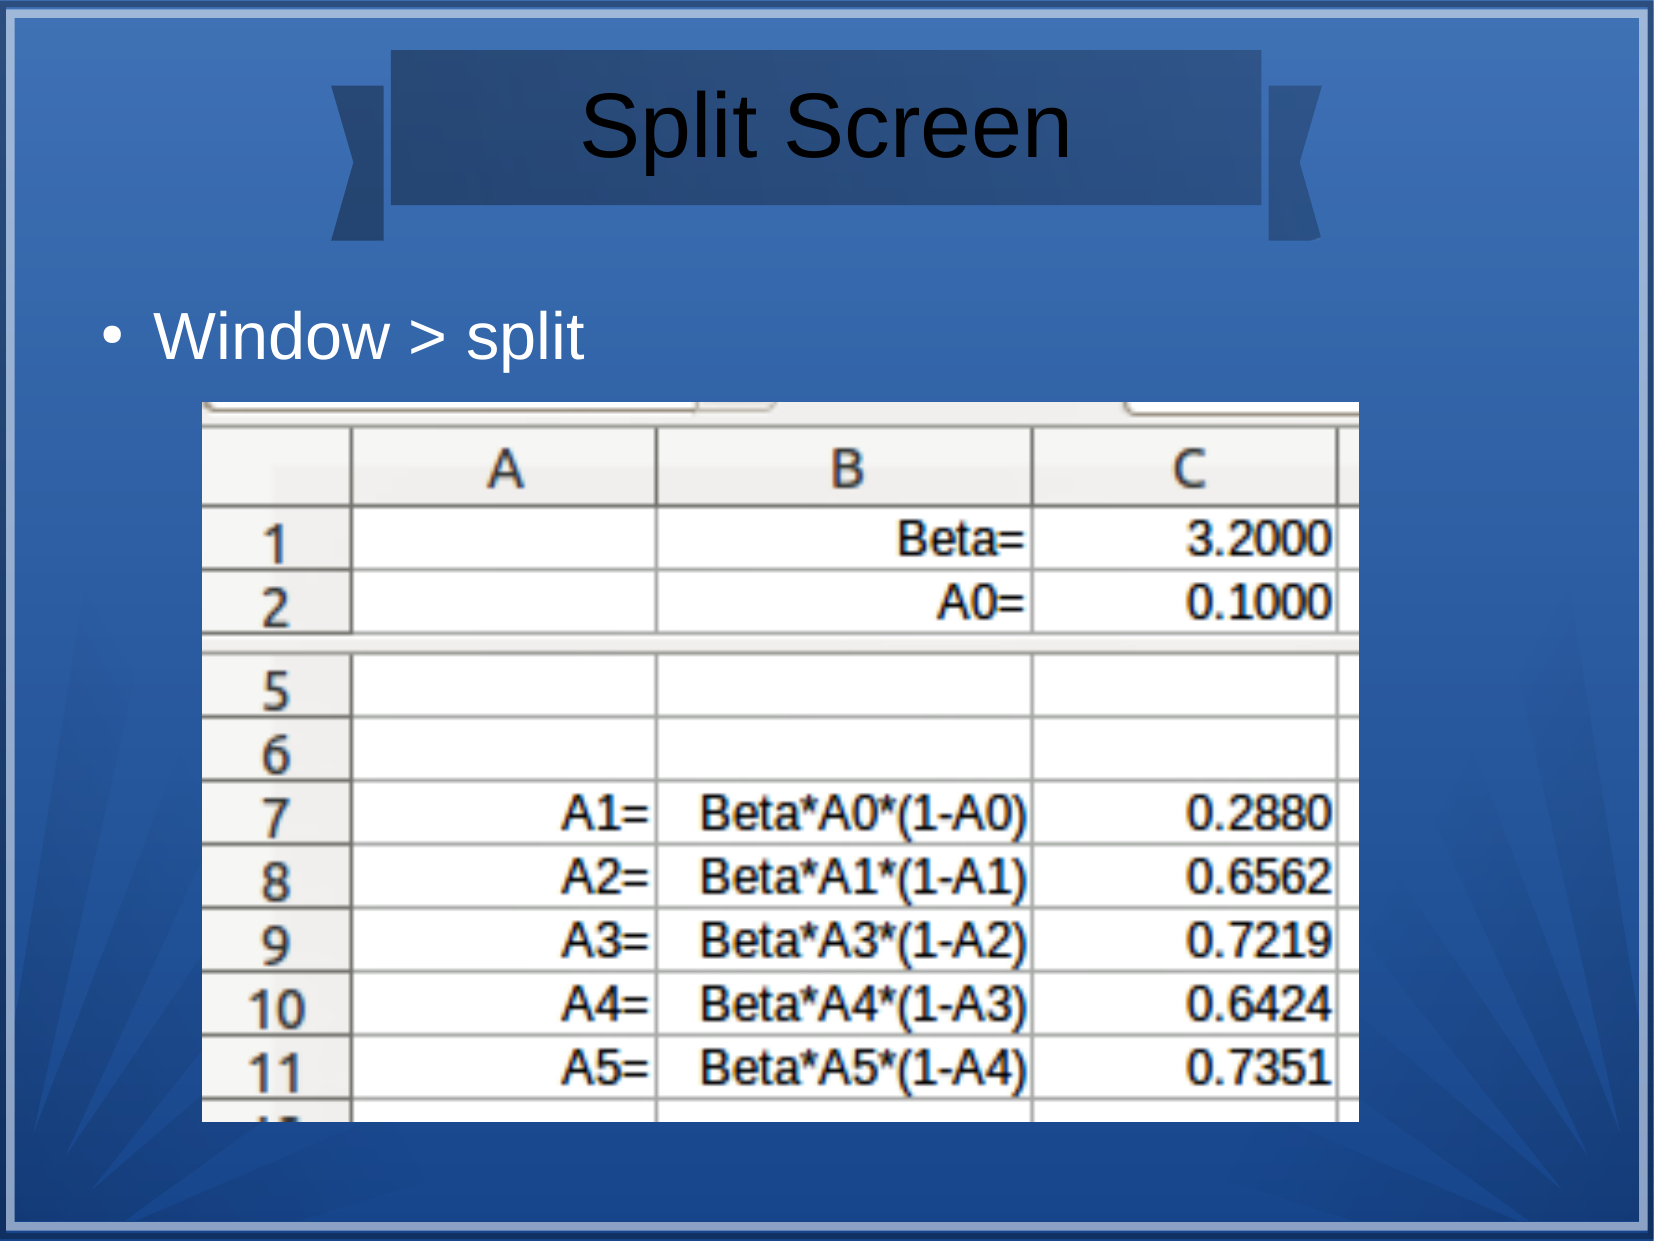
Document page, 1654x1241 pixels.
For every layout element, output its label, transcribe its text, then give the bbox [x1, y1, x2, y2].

title Split Screen [389, 47, 1264, 205]
list Window > split [82, 299, 1571, 1241]
picture [202, 402, 1359, 1123]
